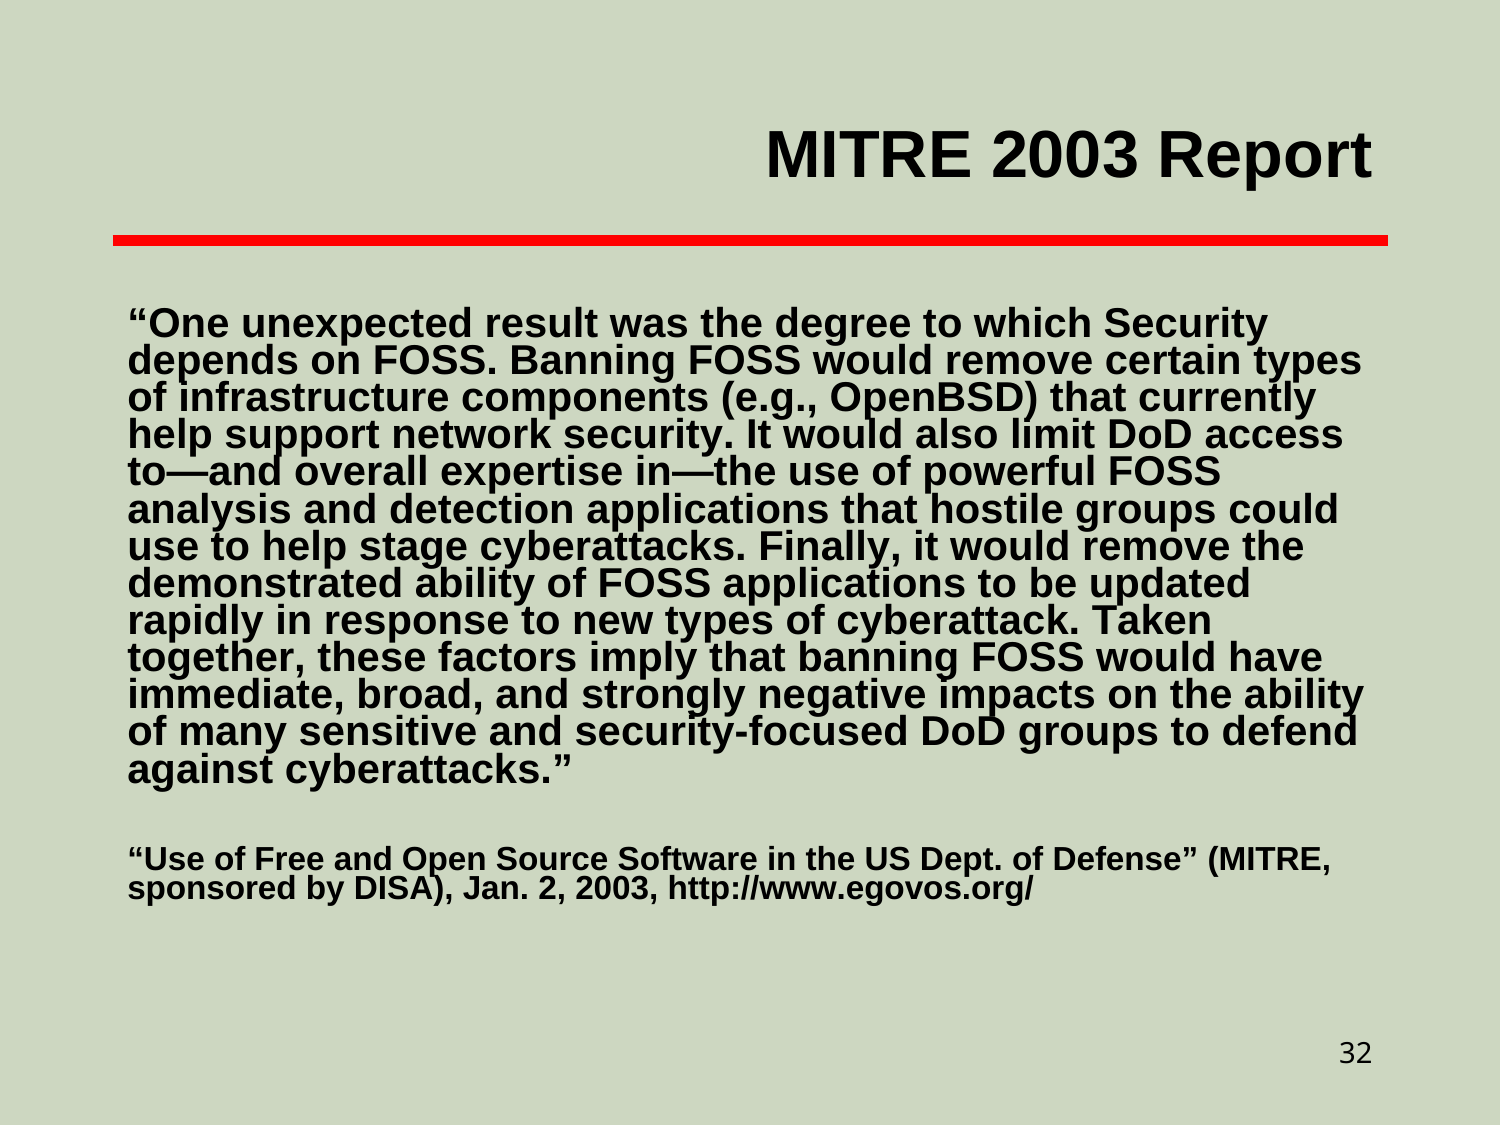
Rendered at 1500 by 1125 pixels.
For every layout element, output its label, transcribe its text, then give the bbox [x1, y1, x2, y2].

title MITRE 2003 Report [337, 85, 1388, 224]
list “One unexpected result was the degree to which Security depends on FOSS. Banning FOSS would remove certain types of infrastructure components (e.g., OpenBSD) that currently help support network security. It would also limit DoD access to—and overall expertise in—the use of powerful FOSS analysis and detection applications that hostile groups could use to help stage cyberattacks. Finally, it would remove the demonstrated ability of FOSS applications to be updated rapidly in response to new types of cyberattack. Taken together, these factors imply that banning FOSS would have immediate, broad, and strongly negative impacts on the ability of many sensitive and security-focused DoD groups to defend against cyberattacks.” “Use of Free and Open Source Software in the US Dept. of Defense” (MITRE, sponsored by DISA), Jan. 2, 2003, http://www.egovos.org/ [112, 299, 1388, 1000]
